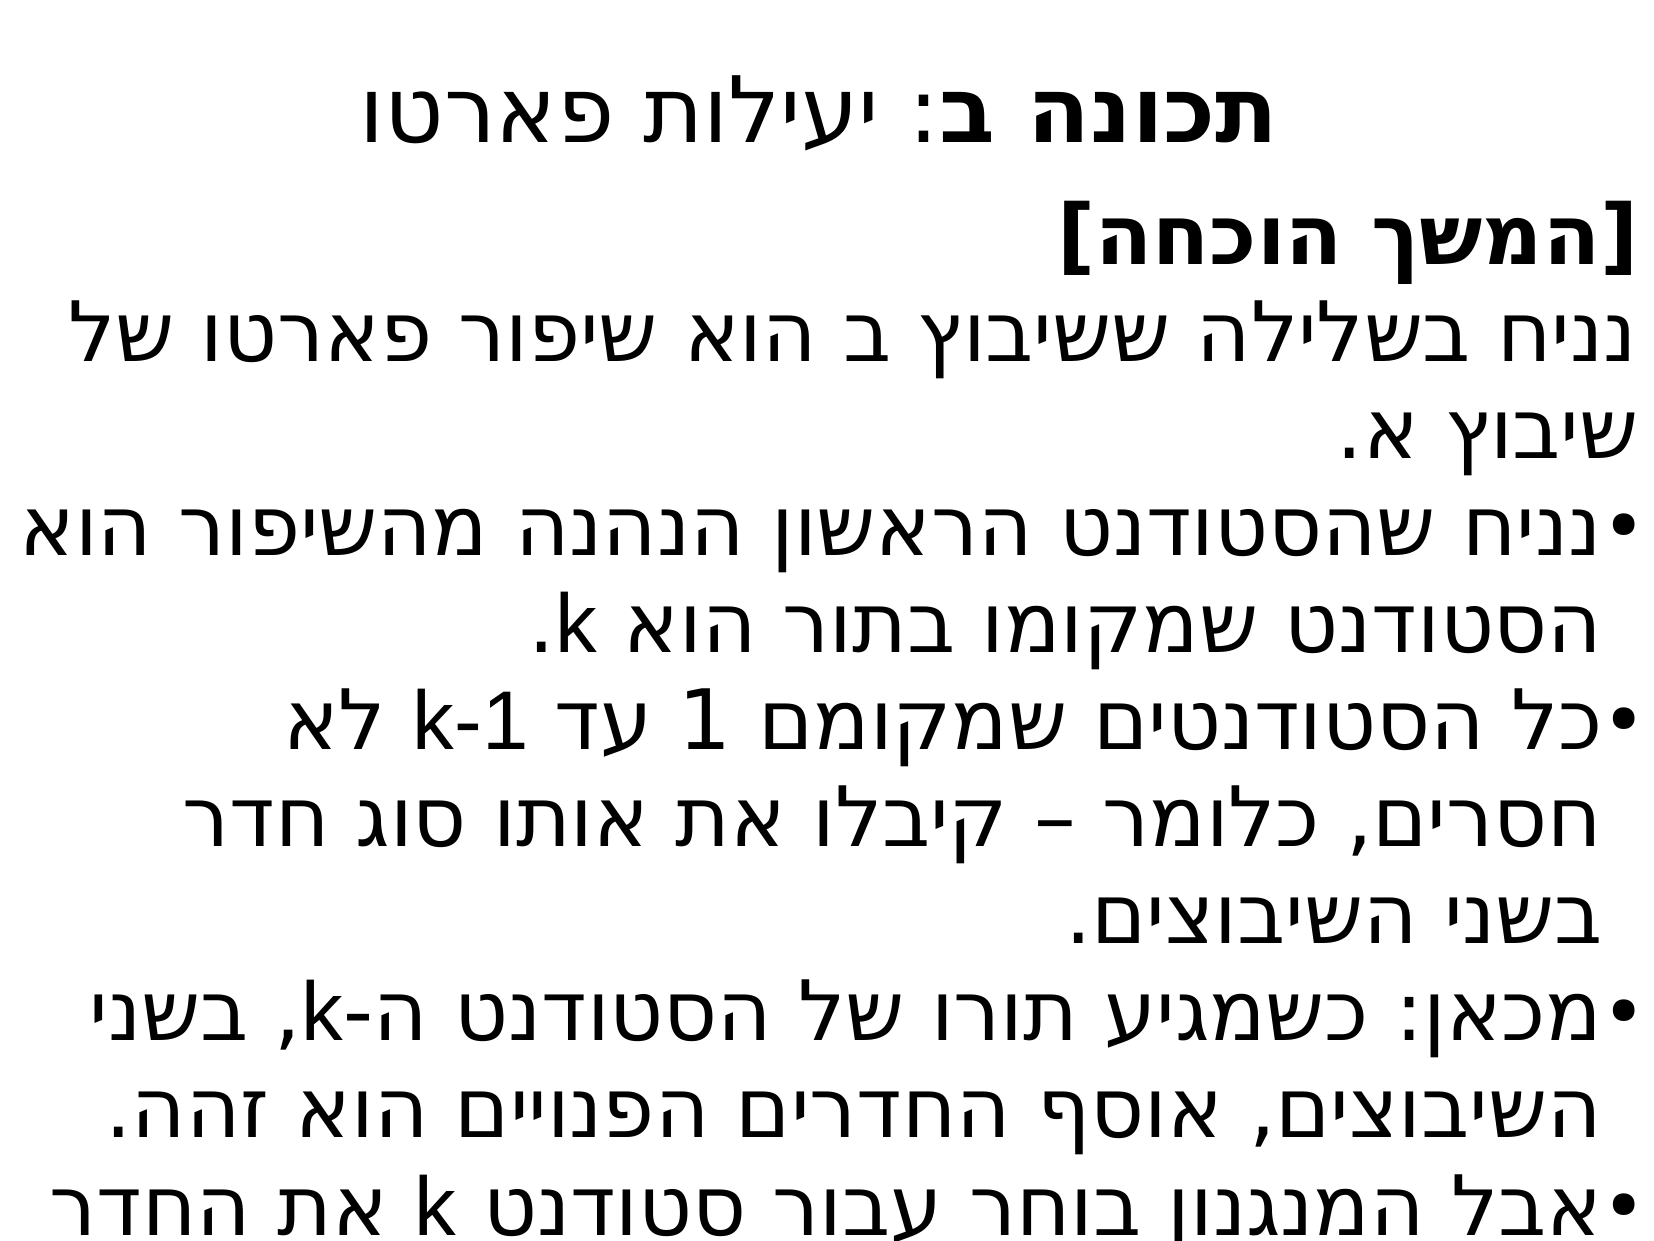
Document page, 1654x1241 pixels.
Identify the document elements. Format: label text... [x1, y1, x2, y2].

text_box [המשך הוכחה] נניח בשלילה ששיבוץ ב הוא שיפור פארטו של שיבוץ א. נניח שהסטודנט הראשון הנהנה מהשיפור הוא הסטודנט שמקומו בתור הוא k. כל הסטודנטים שמקומם 1 עד k-1 לא חסרים, כלומר – קיבלו את אותו סוג חדר בשני השיבוצים. מכאן: כשמגיע תורו של הסטודנט ה-k, בשני השיבוצים, אוסף החדרים הפנויים הוא זהה. אבל המנגנון בוחר עבור סטודנט k את החדר הטוב ביותר עבורו מבין החדרים הפנויים – סתירה. *** [0, 180, 1654, 1231]
title תכונה ב: יעילות פארטו [75, 58, 1564, 163]
